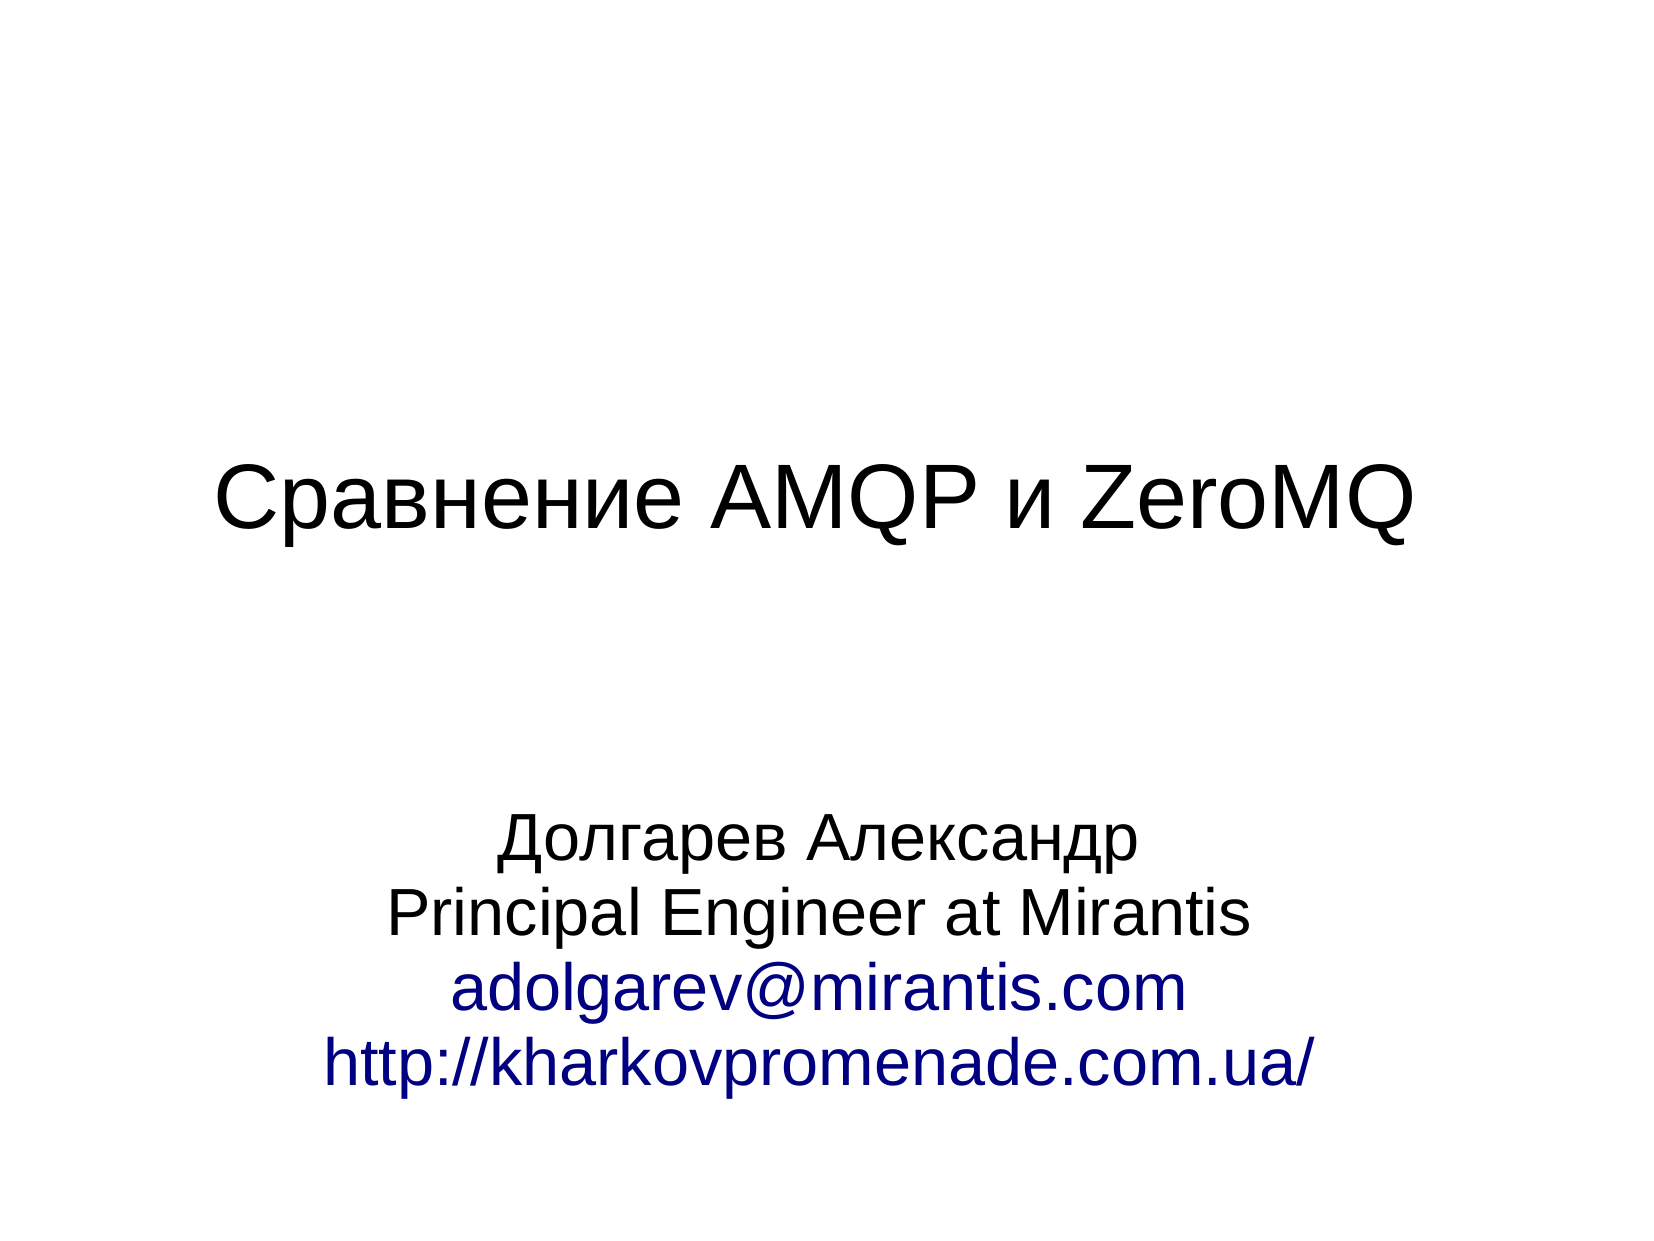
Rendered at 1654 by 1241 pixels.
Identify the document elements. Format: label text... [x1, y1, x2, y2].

subtitle Долгарев Александр Principal Engineer at Mirantis adolgarev@mirantis.com http://kharkovpromenade.com.ua/ [268, 735, 1371, 1165]
title Сравнение AMQP и ZeroMQ [71, 392, 1561, 601]
